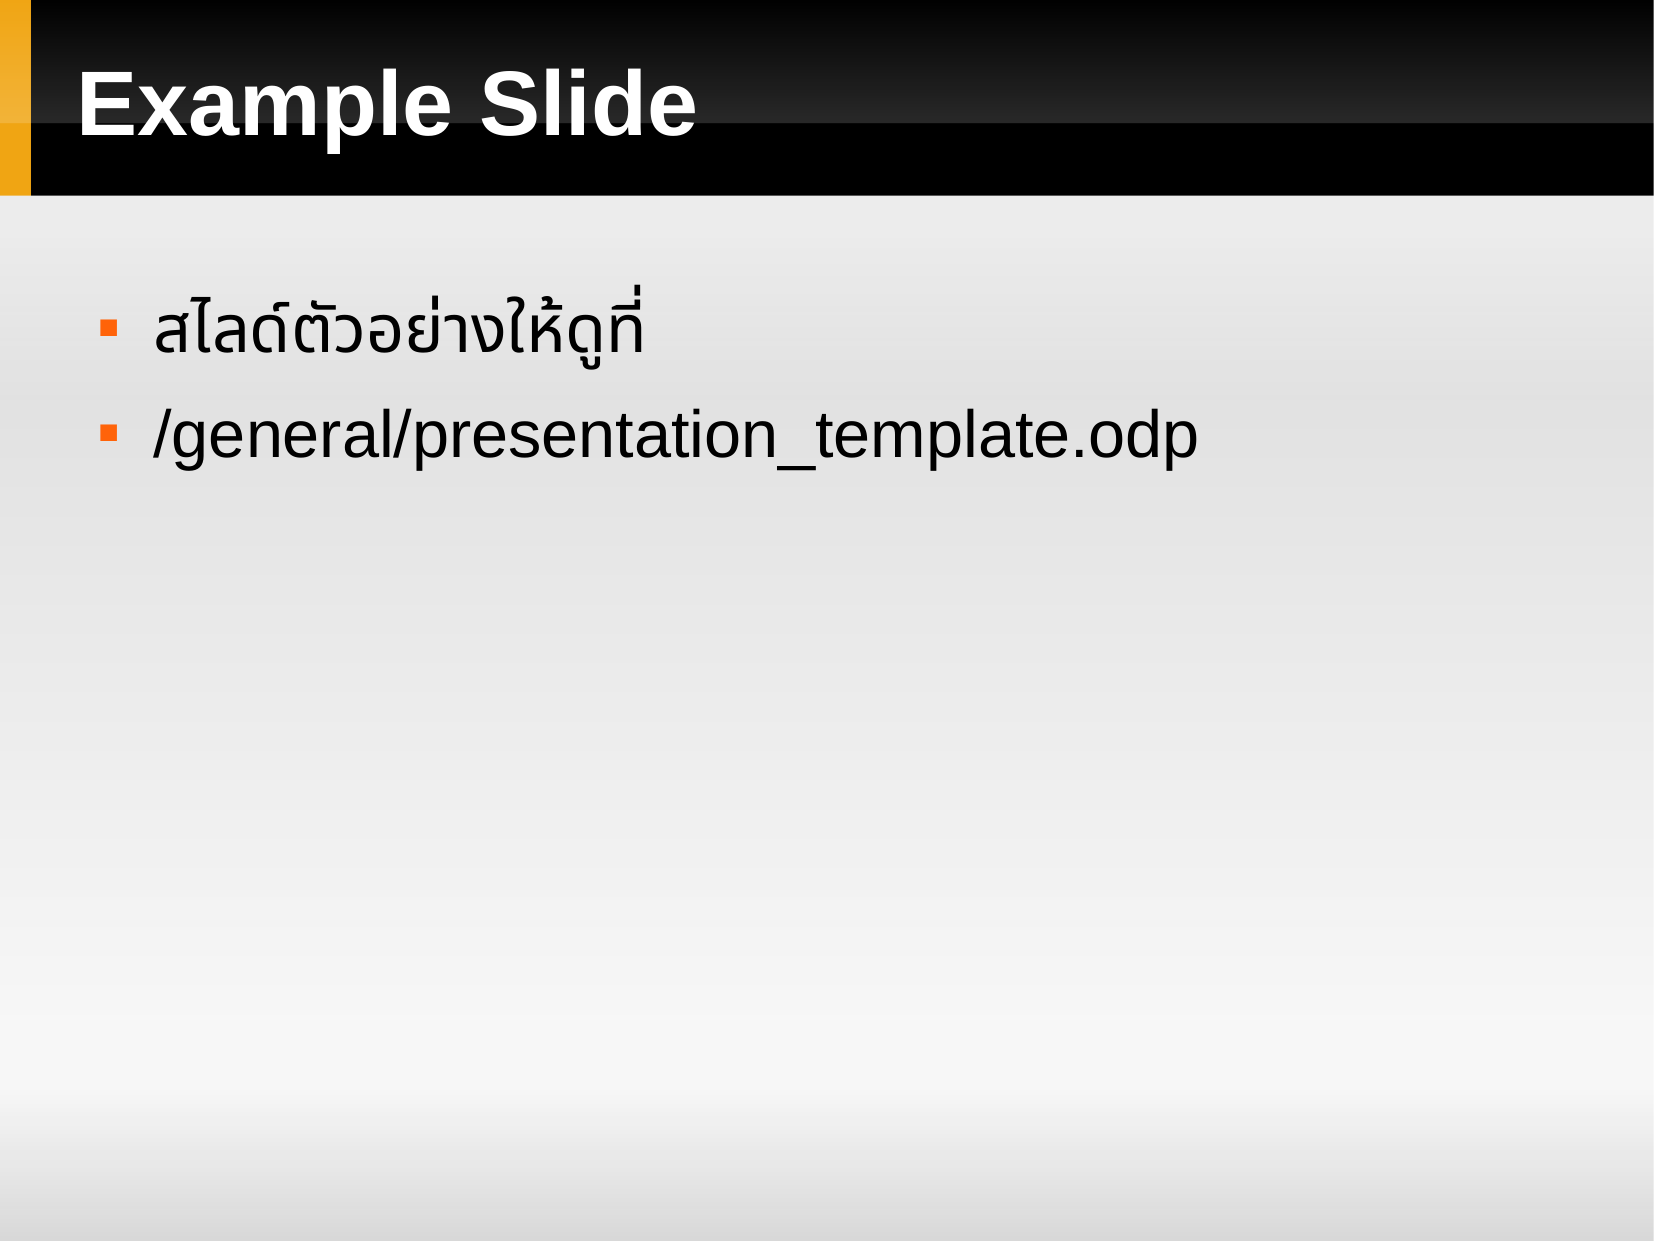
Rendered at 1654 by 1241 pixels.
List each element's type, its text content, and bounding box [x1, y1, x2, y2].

list สไลด์ตัวอย่างให้ดูที่ /general/presentation_template.odp [82, 290, 1571, 1094]
title Example Slide [76, 7, 1565, 200]
picture [0, 0, 1654, 1241]
